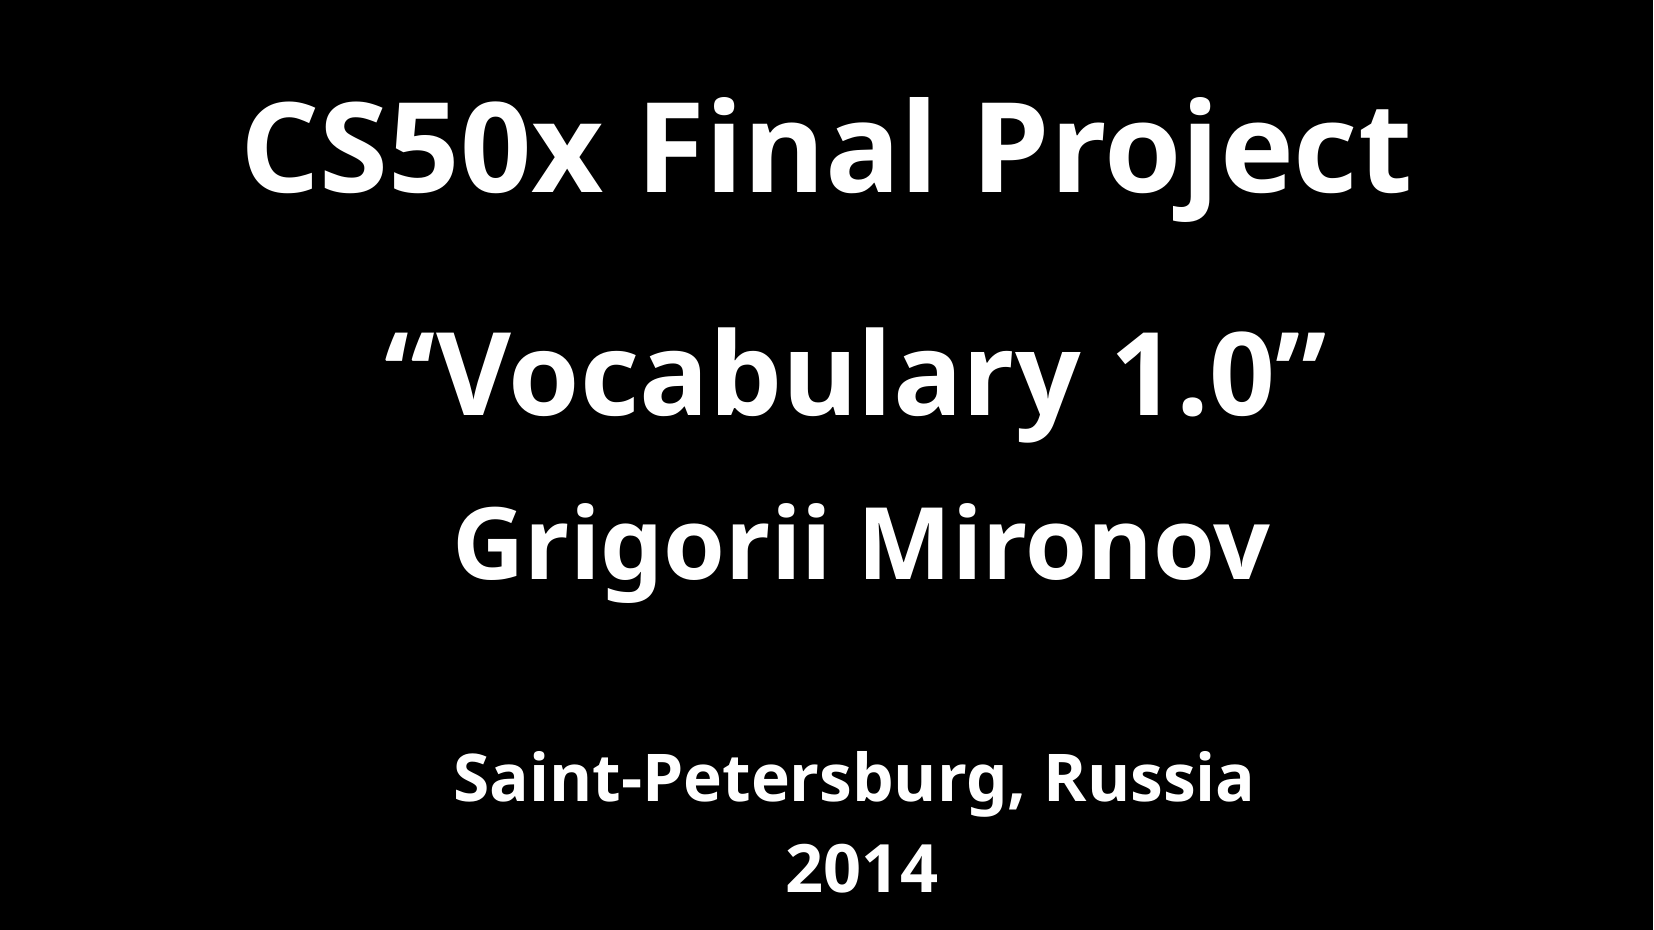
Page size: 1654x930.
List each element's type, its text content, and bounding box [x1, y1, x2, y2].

list Saint-Petersburg, Russia [0, 731, 1653, 821]
list 2014 [0, 821, 1653, 930]
title CS50x Final Project [0, 48, 1653, 241]
list “Vocabulary 1.0” [0, 292, 1653, 450]
list Grigorii Mironov [0, 472, 1653, 630]
